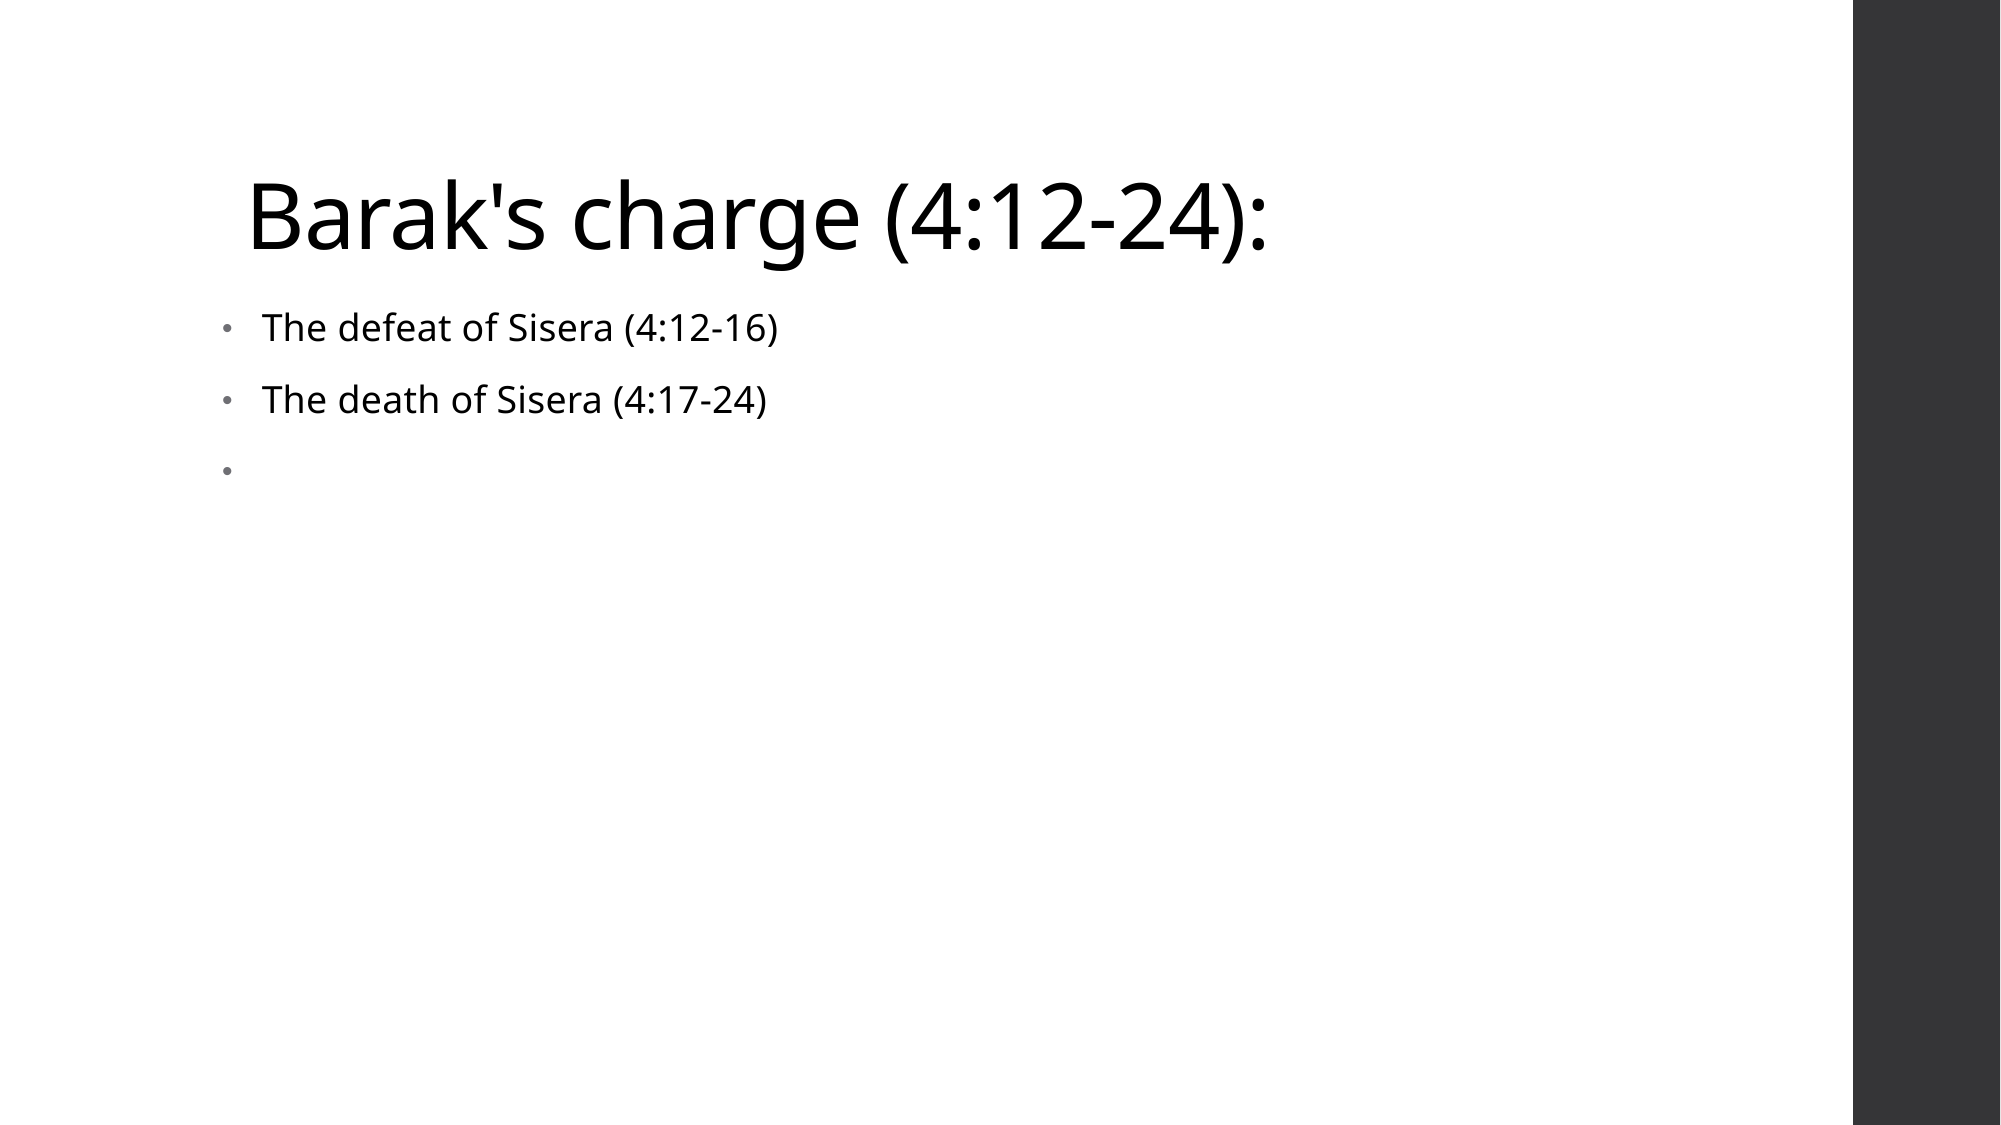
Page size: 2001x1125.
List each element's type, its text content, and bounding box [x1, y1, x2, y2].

title Barak's charge (4:12-24): [206, 60, 1797, 278]
list The defeat of Sisera (4:12-16) The death of Sisera (4:17-24) [206, 299, 1617, 1014]
